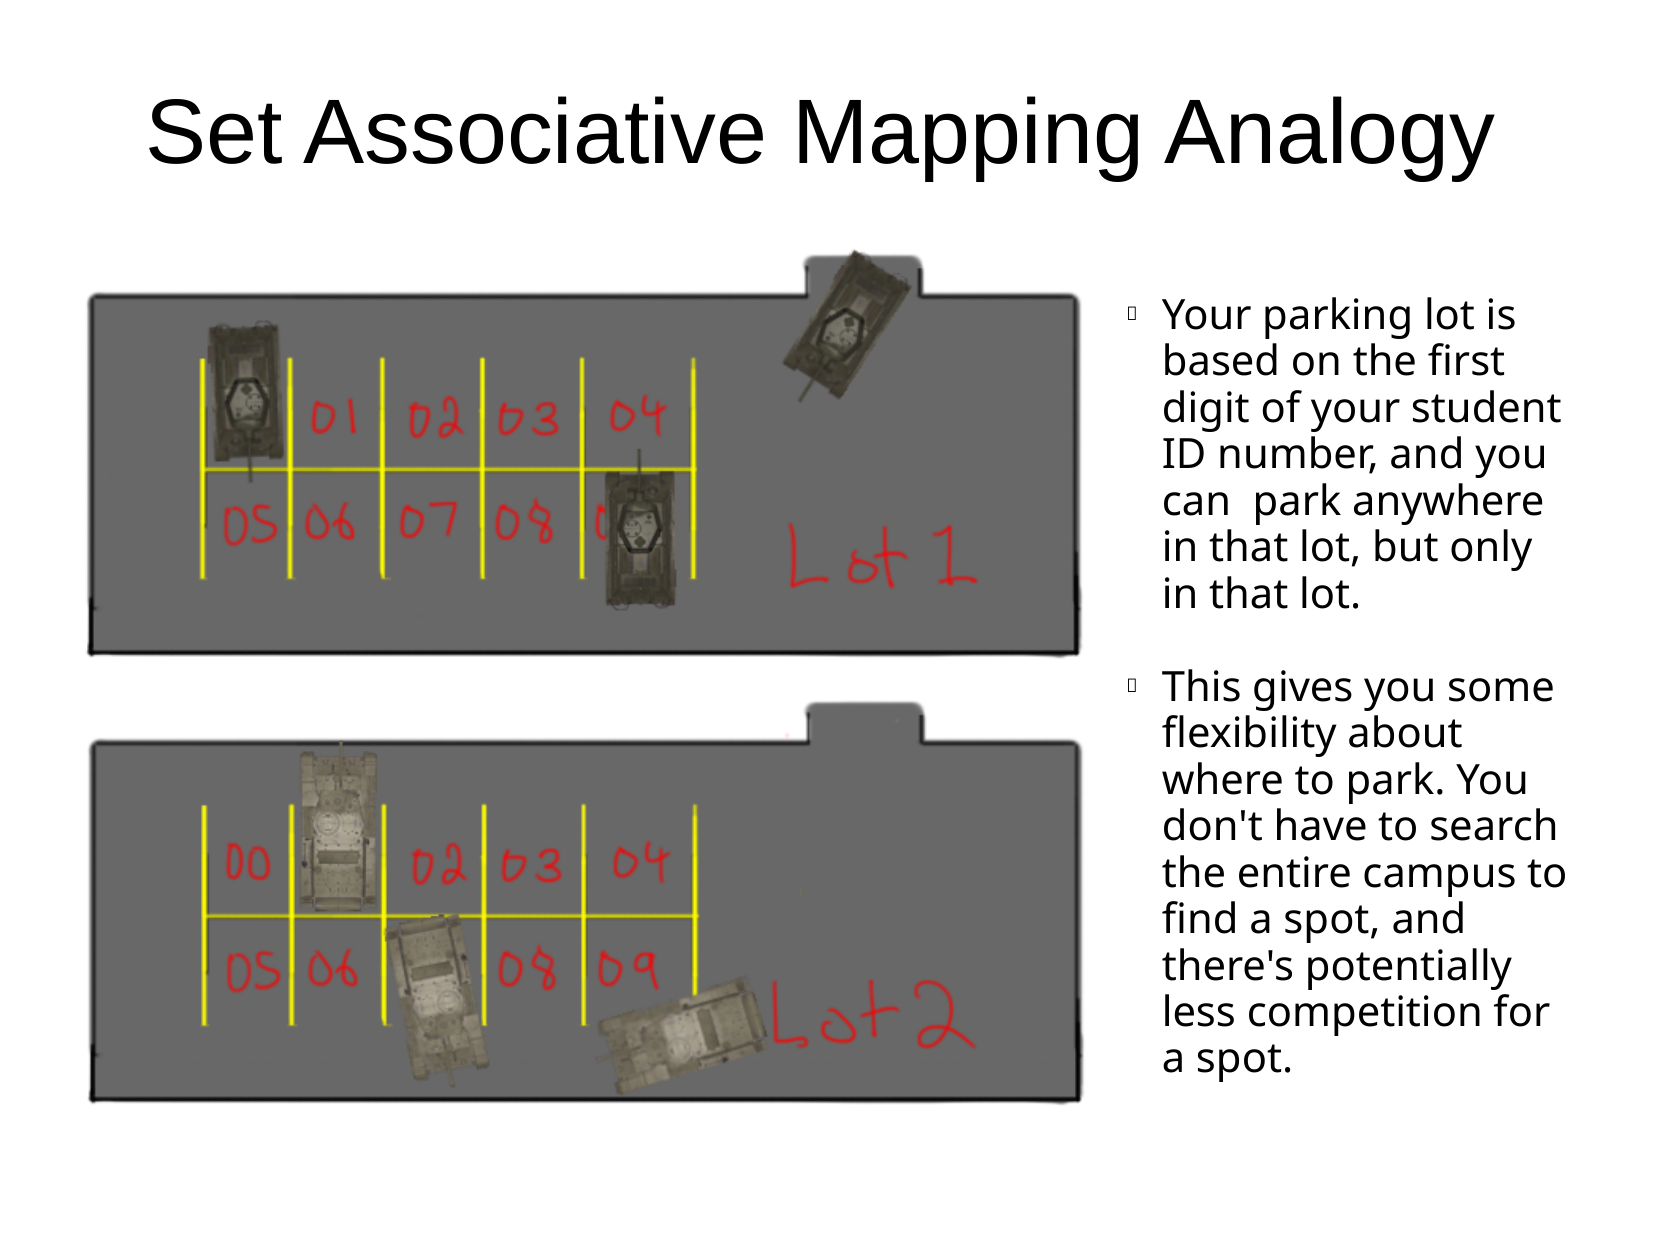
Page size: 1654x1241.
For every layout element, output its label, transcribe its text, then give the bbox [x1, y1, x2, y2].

picture [29, 191, 1112, 1173]
text_box Set Associative Mapping Analogy [130, 74, 1523, 192]
text_box Your parking lot is based on the first digit of your student ID number, and you can park anywhere in that lot, but only in that lot. This gives you some flexibility about where to park. You don't have to search the entire campus to find a spot, and there's potentially less competition for a spot. [1112, 284, 1592, 1090]
